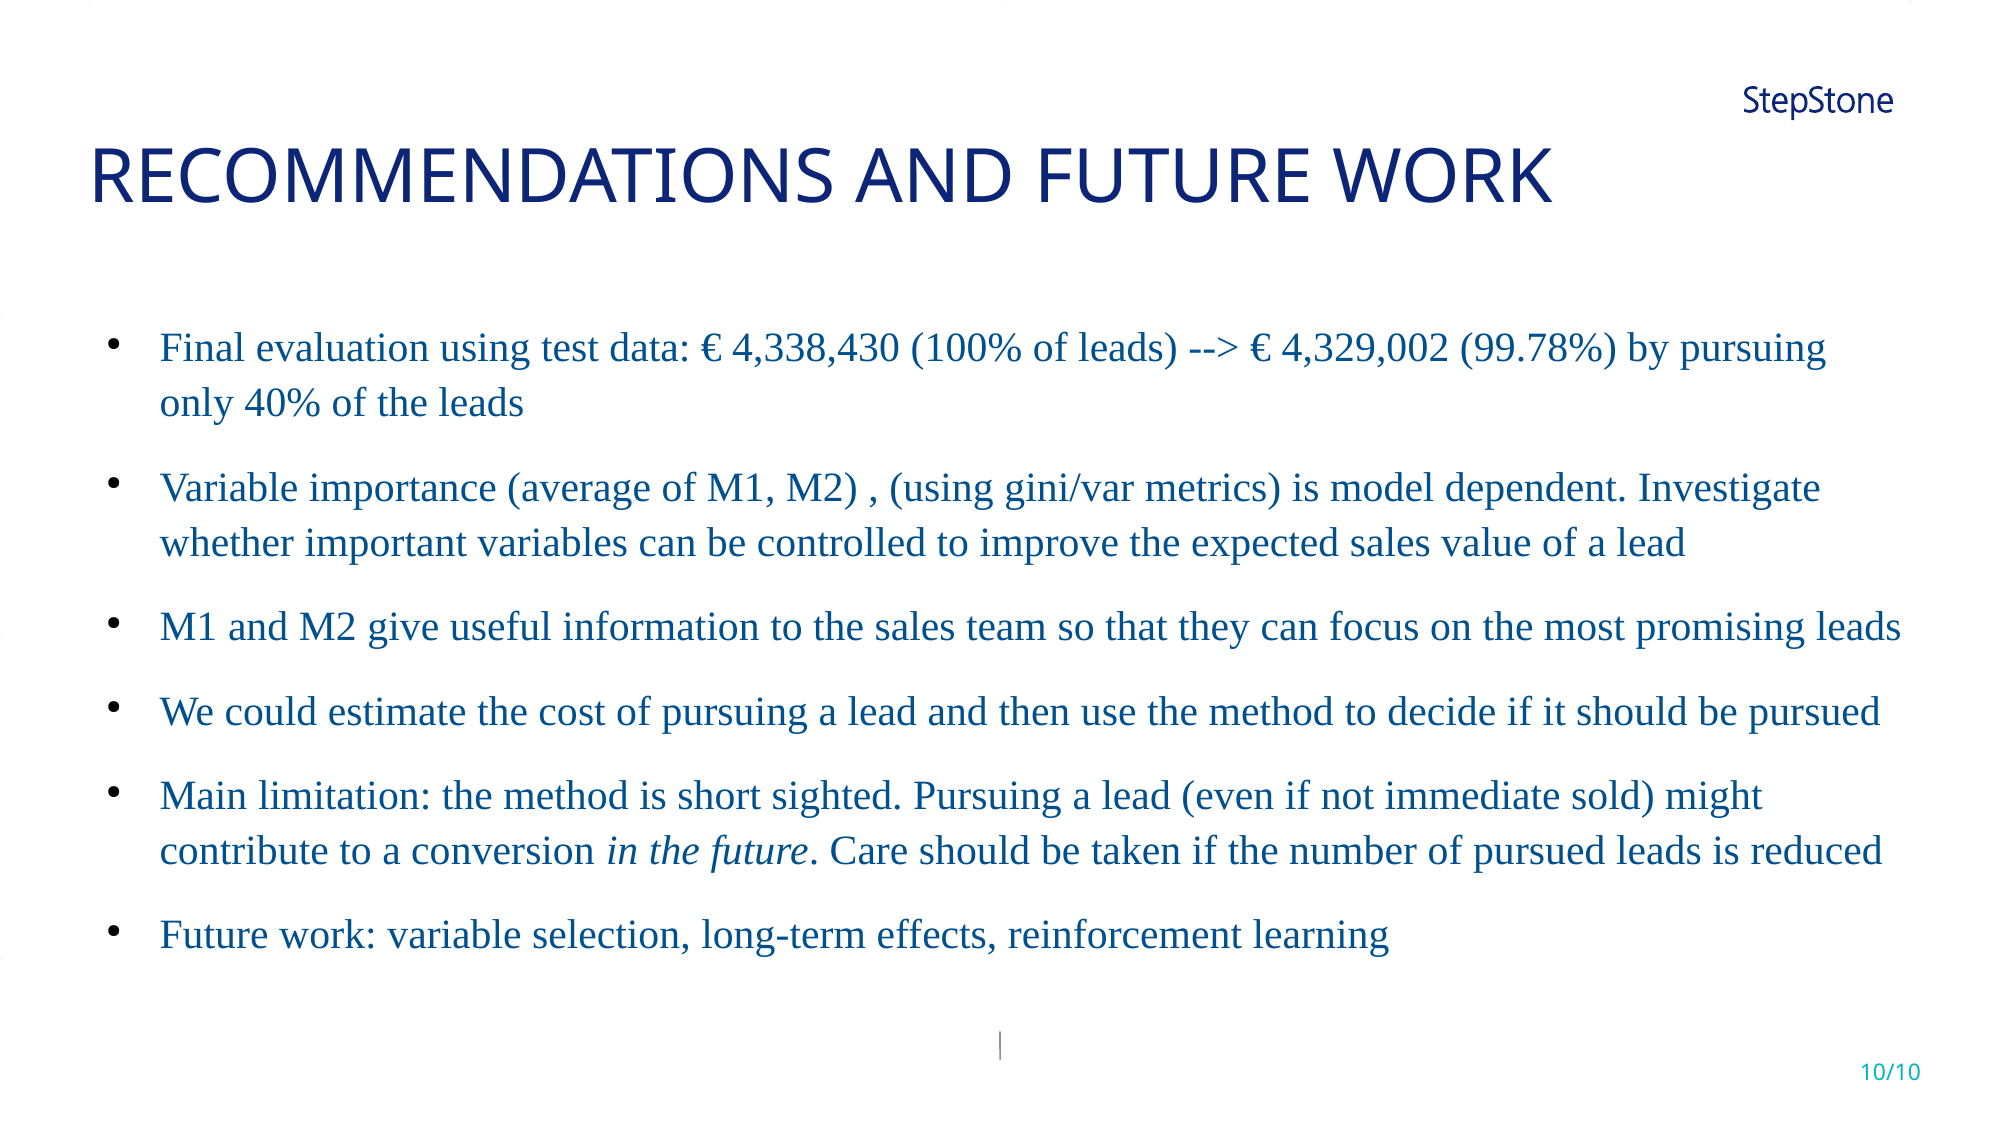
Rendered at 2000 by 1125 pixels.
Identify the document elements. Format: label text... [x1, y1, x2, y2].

list Final evaluation using test data: € 4,338,430 (100% of leads) --> € 4,329,002 (99.78%) by pursuing only 40% of the leads Variable importance (average of M1, M2) , (using gini/var metrics) is model dependent. Investigate whether important variables can be controlled to improve the expected sales value of a lead M1 and M2 give useful information to the sales team so that they can focus on the most promising leads We could estimate the cost of pursuing a lead and then use the method to decide if it should be pursued Main limitation: the method is short sighted. Pursuing a lead (even if not immediate sold) might contribute to a conversion in the future. Care should be taken if the number of pursued leads is reduced Future work: variable selection, long-term effects, reinforcement learning [88, 314, 1912, 959]
list 10/10 [1845, 1044, 1951, 1096]
title Recommendations and future work [88, 137, 1662, 314]
